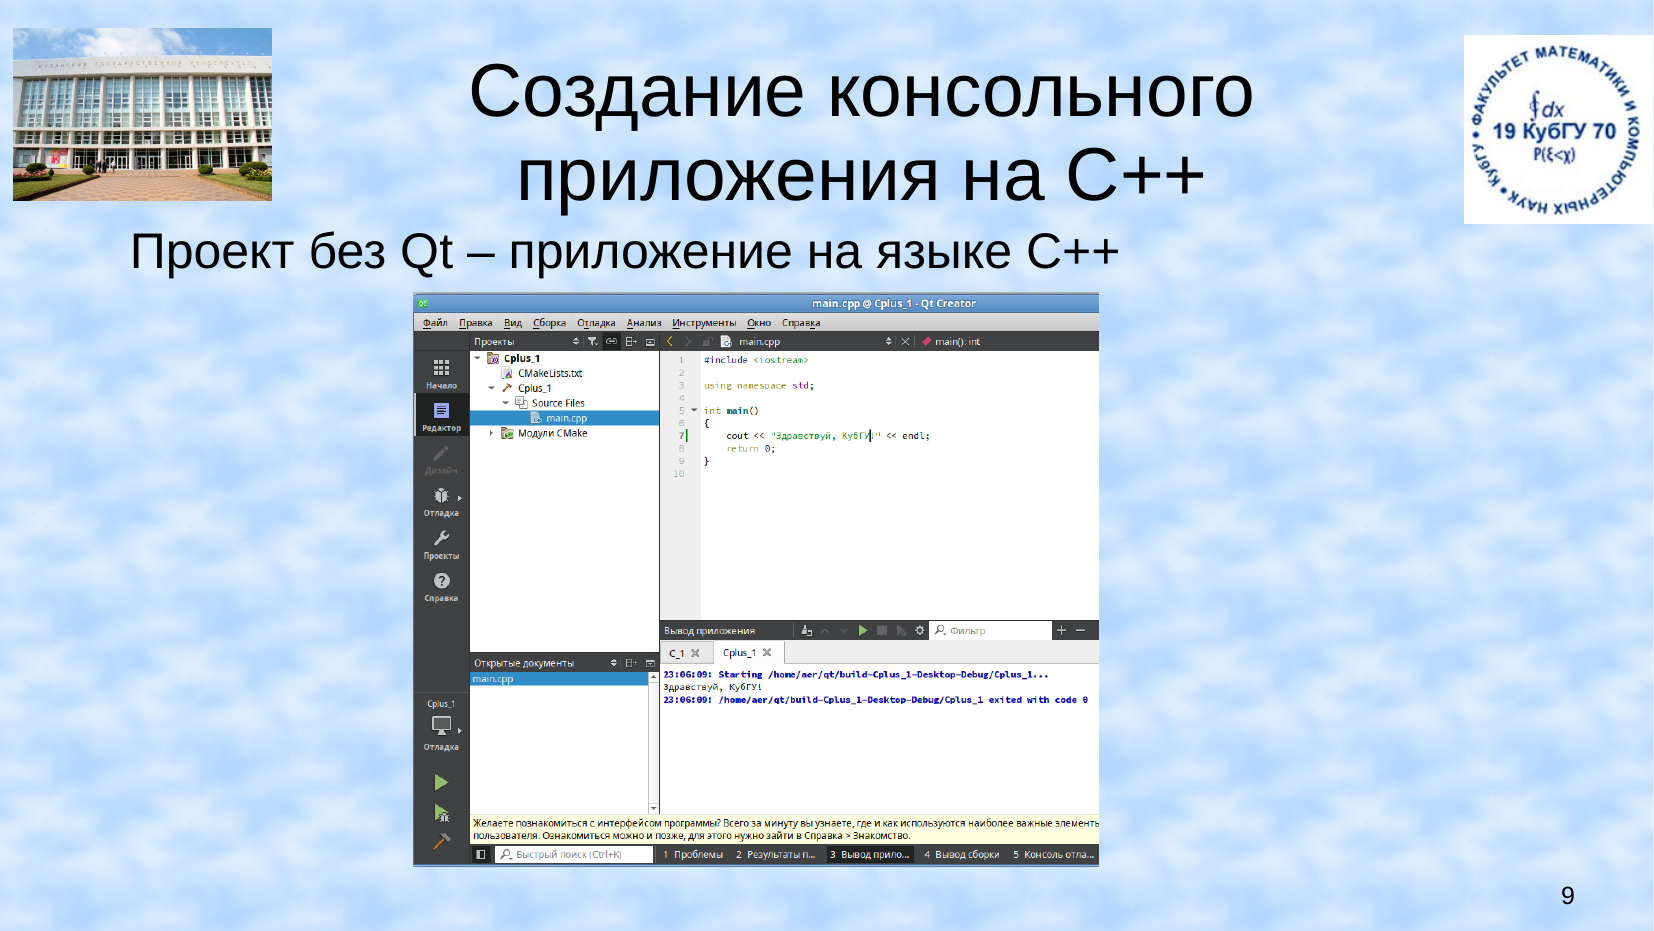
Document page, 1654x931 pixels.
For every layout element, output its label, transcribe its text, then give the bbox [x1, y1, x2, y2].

text_box <номер> [1552, 874, 1654, 922]
picture [0, 0, 1654, 931]
subtitle Проект без Qt – приложение на языке С++ [129, 223, 1512, 898]
title Создание консольного приложения на С++ [271, 11, 1453, 223]
